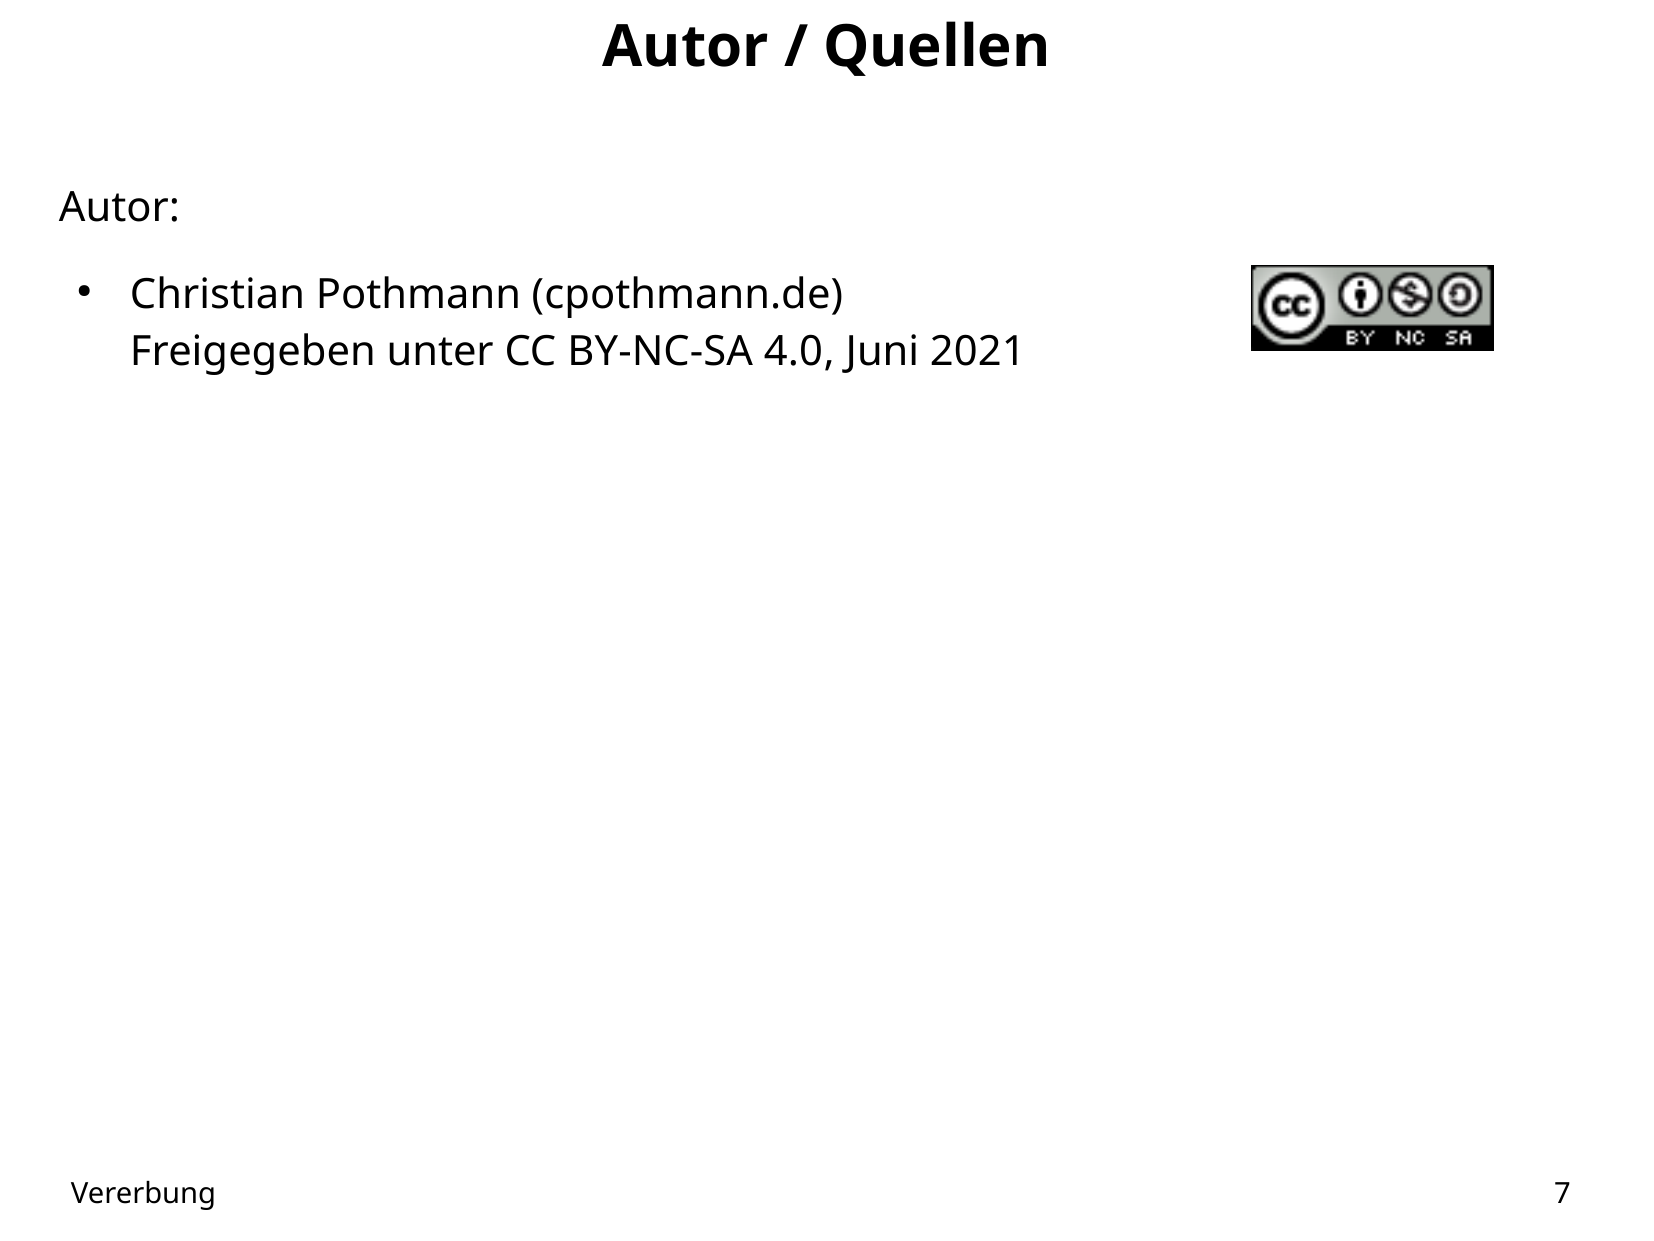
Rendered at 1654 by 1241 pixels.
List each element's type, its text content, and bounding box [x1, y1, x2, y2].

list Autor: Christian Pothmann (cpothmann.de) Freigegeben unter CC BY-NC-SA 4.0, Juni 2021 [59, 177, 1583, 1146]
title Autor / Quellen [0, 5, 1654, 83]
picture [1251, 265, 1494, 351]
